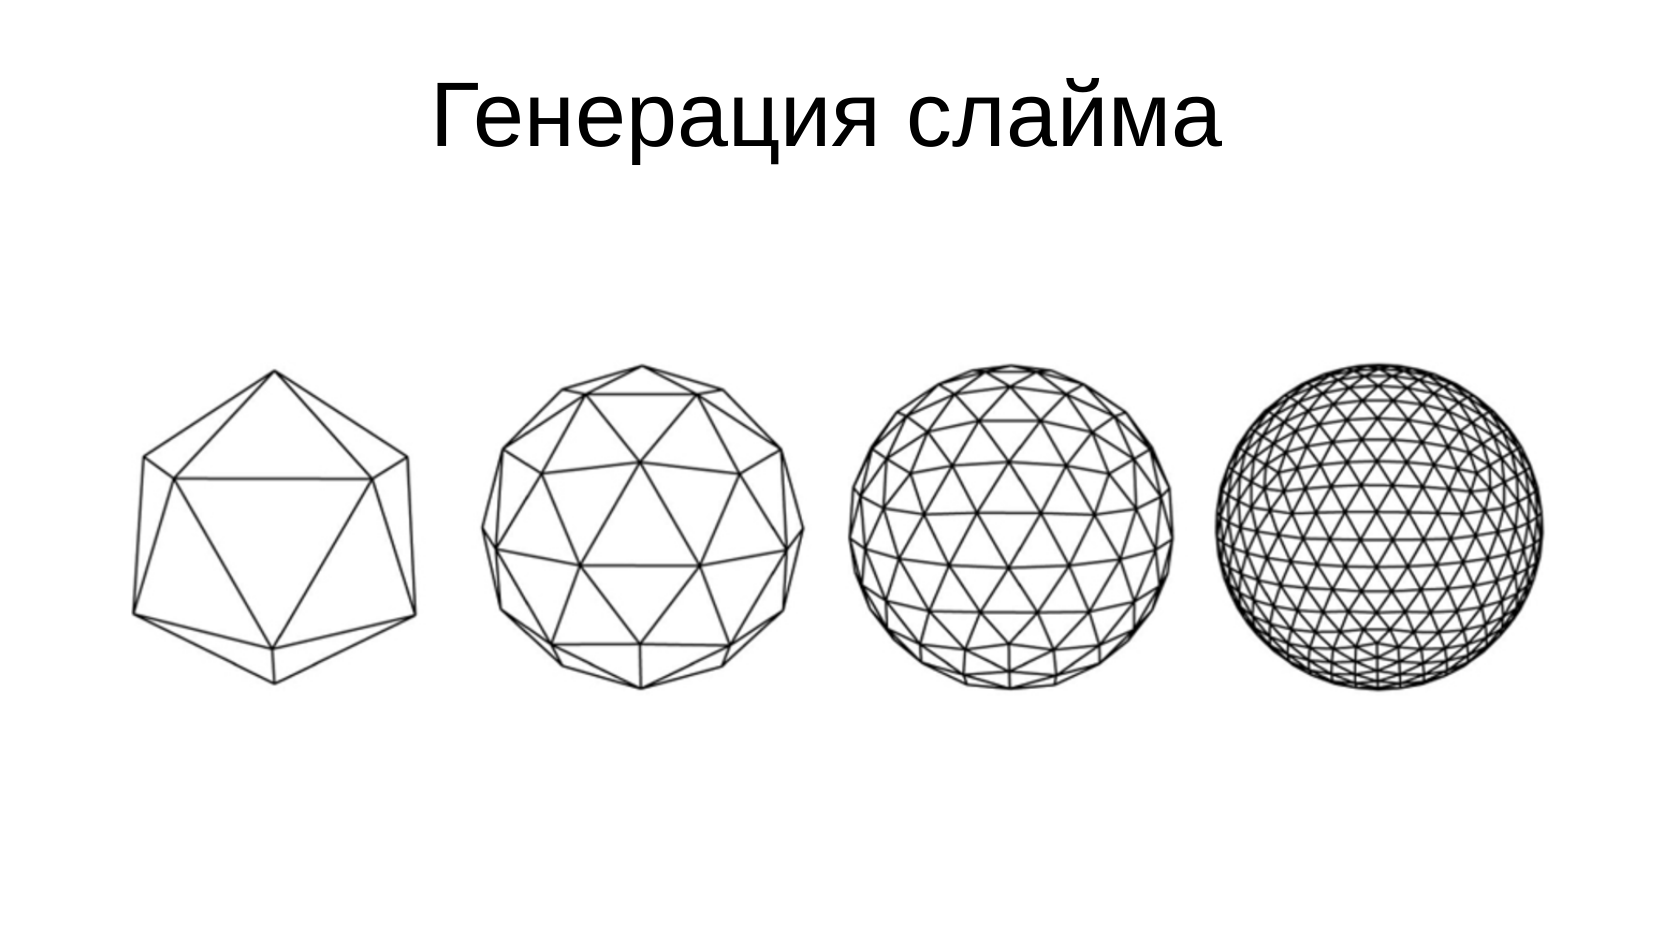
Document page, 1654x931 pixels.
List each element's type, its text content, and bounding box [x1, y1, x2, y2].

picture [86, 337, 1576, 720]
title Генерация слайма [82, 37, 1571, 193]
